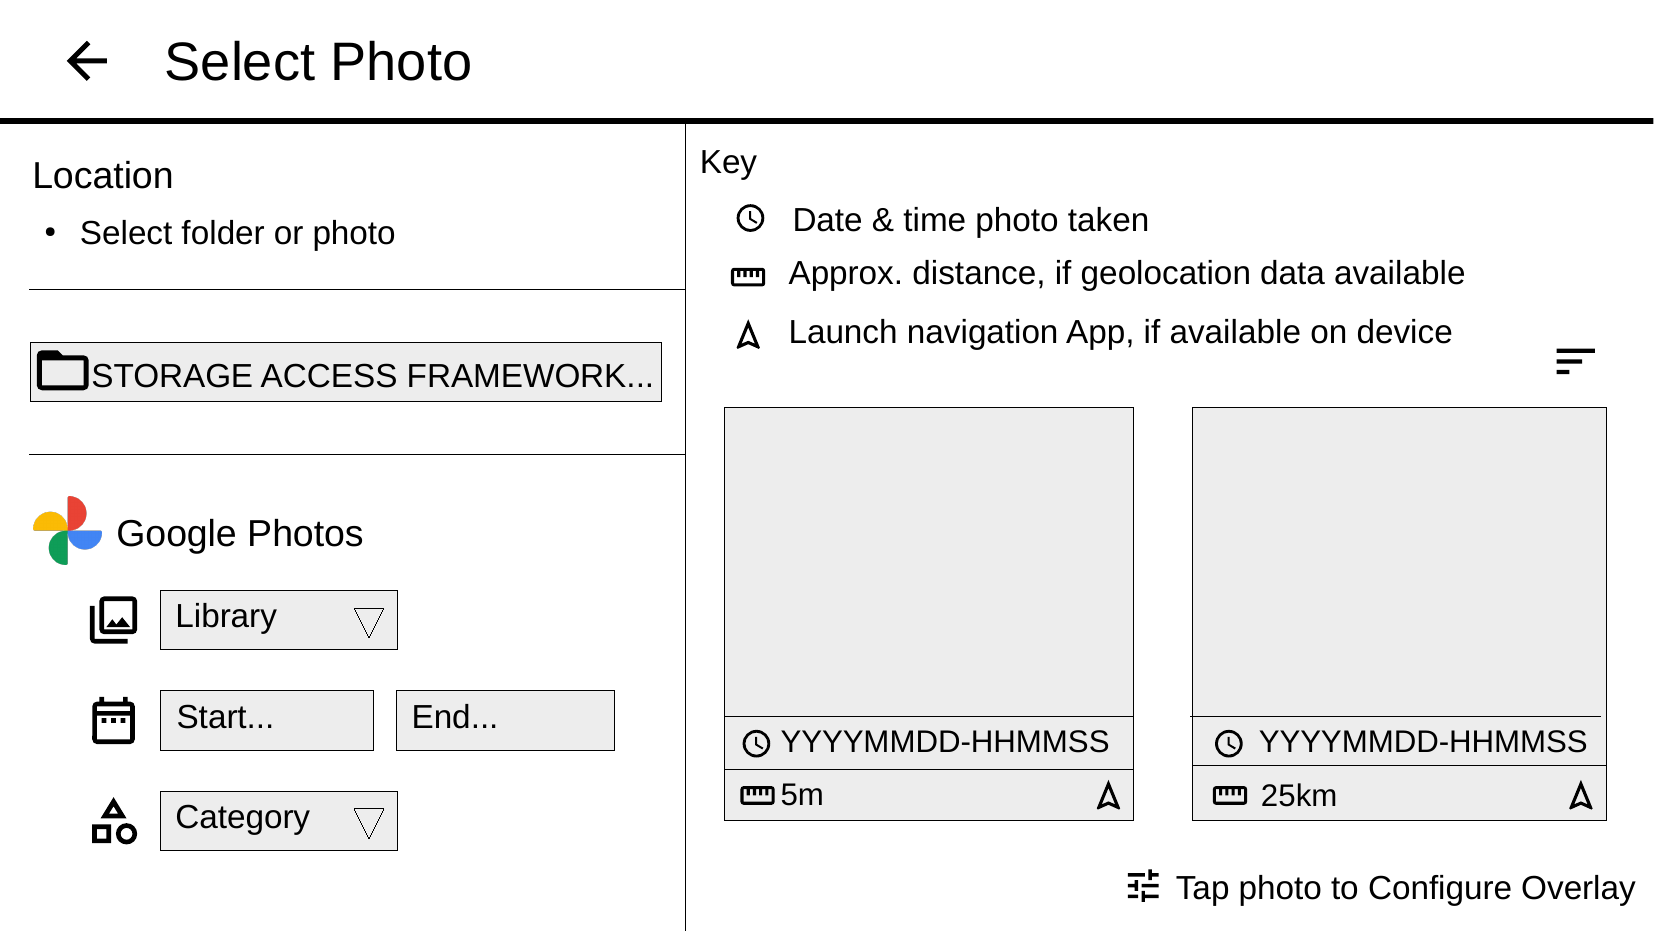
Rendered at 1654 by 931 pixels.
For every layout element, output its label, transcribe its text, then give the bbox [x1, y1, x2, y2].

text_box Launch navigation App, if available on device [773, 306, 1508, 358]
picture [1121, 863, 1161, 909]
picture [1210, 775, 1250, 815]
text_box [896, 770, 1134, 821]
text_box Start... [161, 690, 389, 751]
picture [728, 315, 768, 355]
text_box 25km [1246, 774, 1436, 833]
text_box 5m [765, 774, 896, 827]
text_box [1192, 717, 1244, 765]
picture [83, 791, 144, 851]
picture [1549, 334, 1603, 389]
text_box STORAGE ACCESS FRAMEWORK... [96, 349, 670, 402]
text_box [724, 770, 765, 821]
text_box Date & time photo taken [777, 193, 1165, 246]
text_box Google Photos [102, 505, 595, 565]
text_box Tap photo to Configure Overlay [1161, 862, 1652, 915]
text_box Library [160, 590, 395, 650]
text_box [1192, 766, 1246, 821]
text_box [1125, 717, 1134, 769]
text_box [1436, 766, 1607, 821]
text_box [1192, 407, 1607, 765]
text_box [724, 407, 1134, 716]
picture [1088, 775, 1128, 815]
text_box [605, 690, 615, 751]
text_box [724, 717, 765, 769]
text_box End... [396, 690, 605, 751]
text_box YYYYMMDD-HHMMSS [765, 716, 1125, 774]
text_box Select Photo [150, 24, 857, 100]
picture [30, 339, 96, 402]
text_box YYYYMMDD-HHMMSS [1244, 716, 1603, 774]
text_box Approx. distance, if geolocation data available [773, 247, 1508, 299]
text_box [96, 342, 662, 349]
picture [728, 257, 768, 297]
picture [1561, 775, 1601, 815]
picture [739, 726, 774, 761]
text_box Select folder or photo [29, 206, 414, 266]
picture [83, 590, 144, 650]
text_box Category [160, 791, 454, 851]
picture [83, 690, 144, 751]
text_box Location [17, 147, 319, 205]
picture [33, 496, 102, 565]
picture [55, 29, 119, 93]
picture [733, 200, 768, 236]
picture [1211, 726, 1247, 761]
text_box Key [685, 135, 841, 188]
picture [738, 775, 778, 815]
